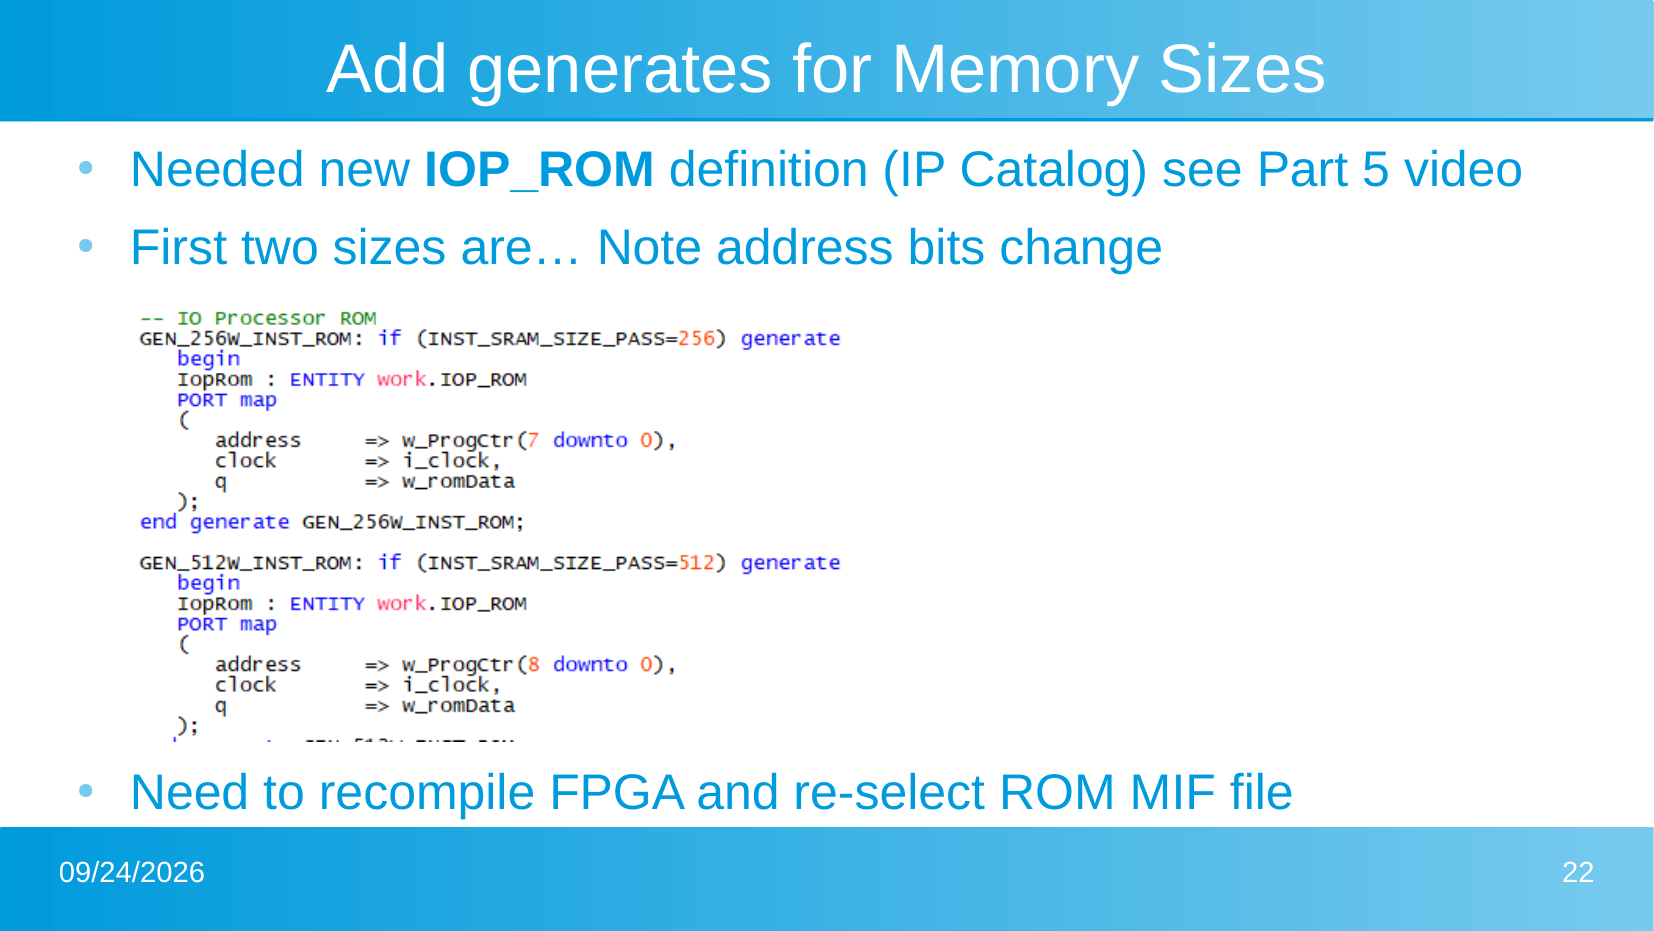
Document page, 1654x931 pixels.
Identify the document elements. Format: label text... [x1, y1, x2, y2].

picture [132, 303, 938, 742]
title Add generates for Memory Sizes [59, 29, 1595, 108]
list Needed new IOP_ROM definition (IP Catalog) see Part 5 video First two sizes are… Note address bits change Need to recompile FPGA and re-select ROM MIF file [59, 141, 1595, 733]
